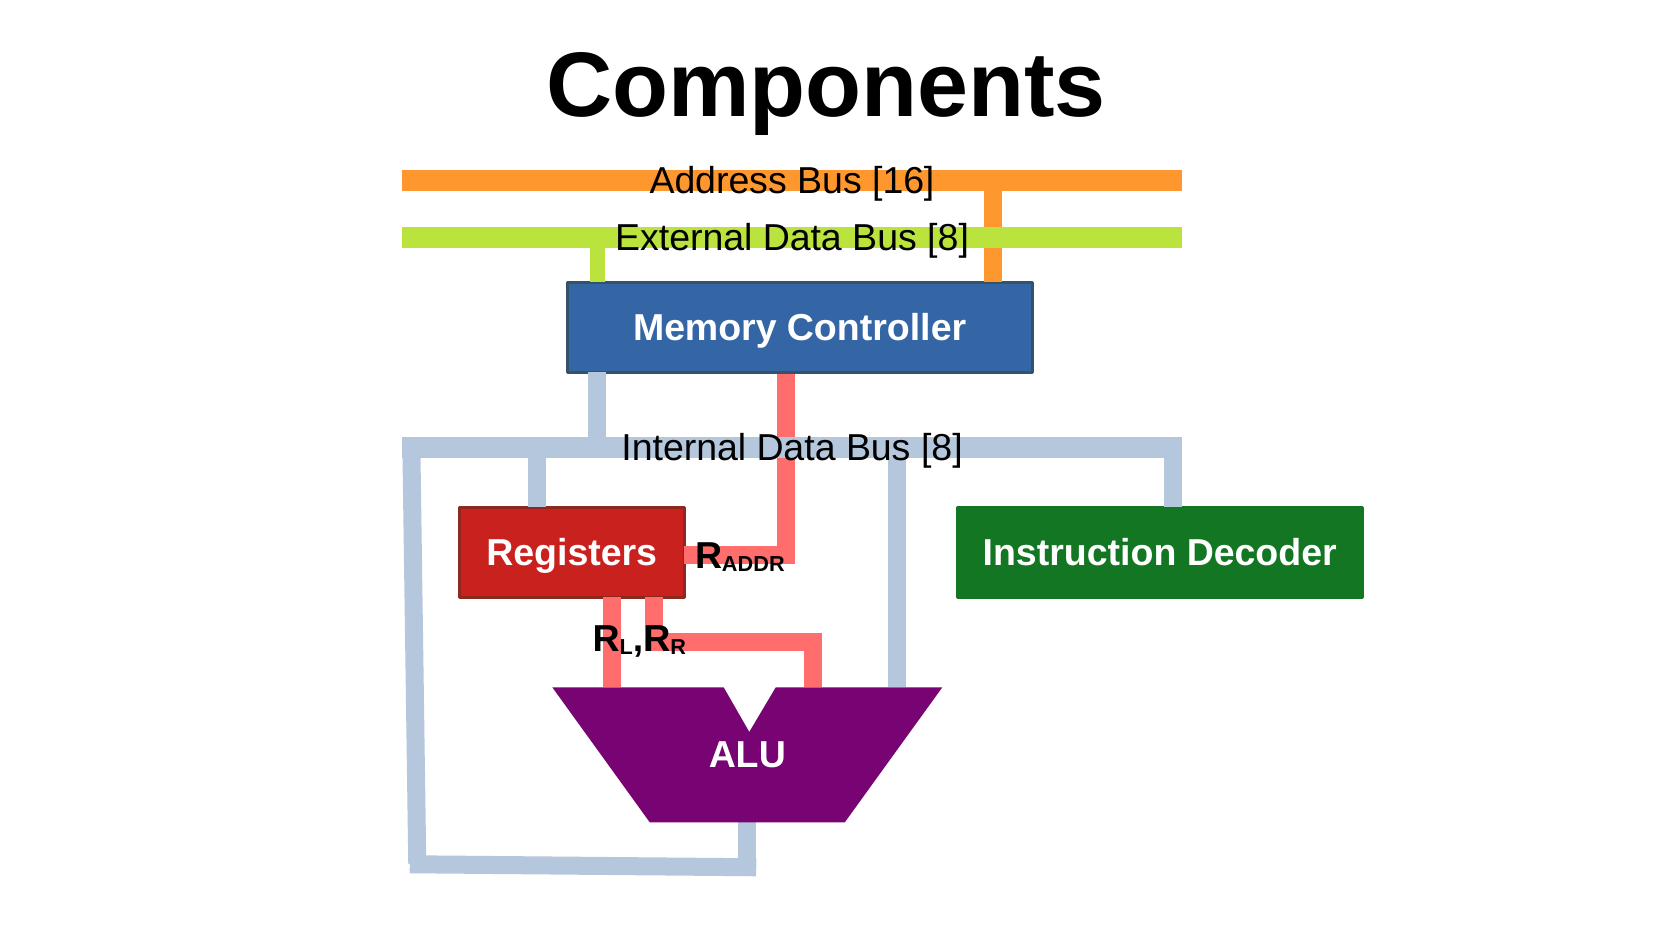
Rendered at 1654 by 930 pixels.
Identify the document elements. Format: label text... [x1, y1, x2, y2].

text_box Instruction Decoder [957, 507, 1363, 598]
text_box ALU [552, 687, 943, 823]
title Components [82, 1, 1571, 169]
text_box RL,RR [576, 609, 703, 669]
text_box Registers [459, 507, 685, 598]
text_box Memory Controller [567, 282, 1033, 373]
text_box RADDR [678, 525, 802, 586]
text_box [703, 651, 798, 732]
